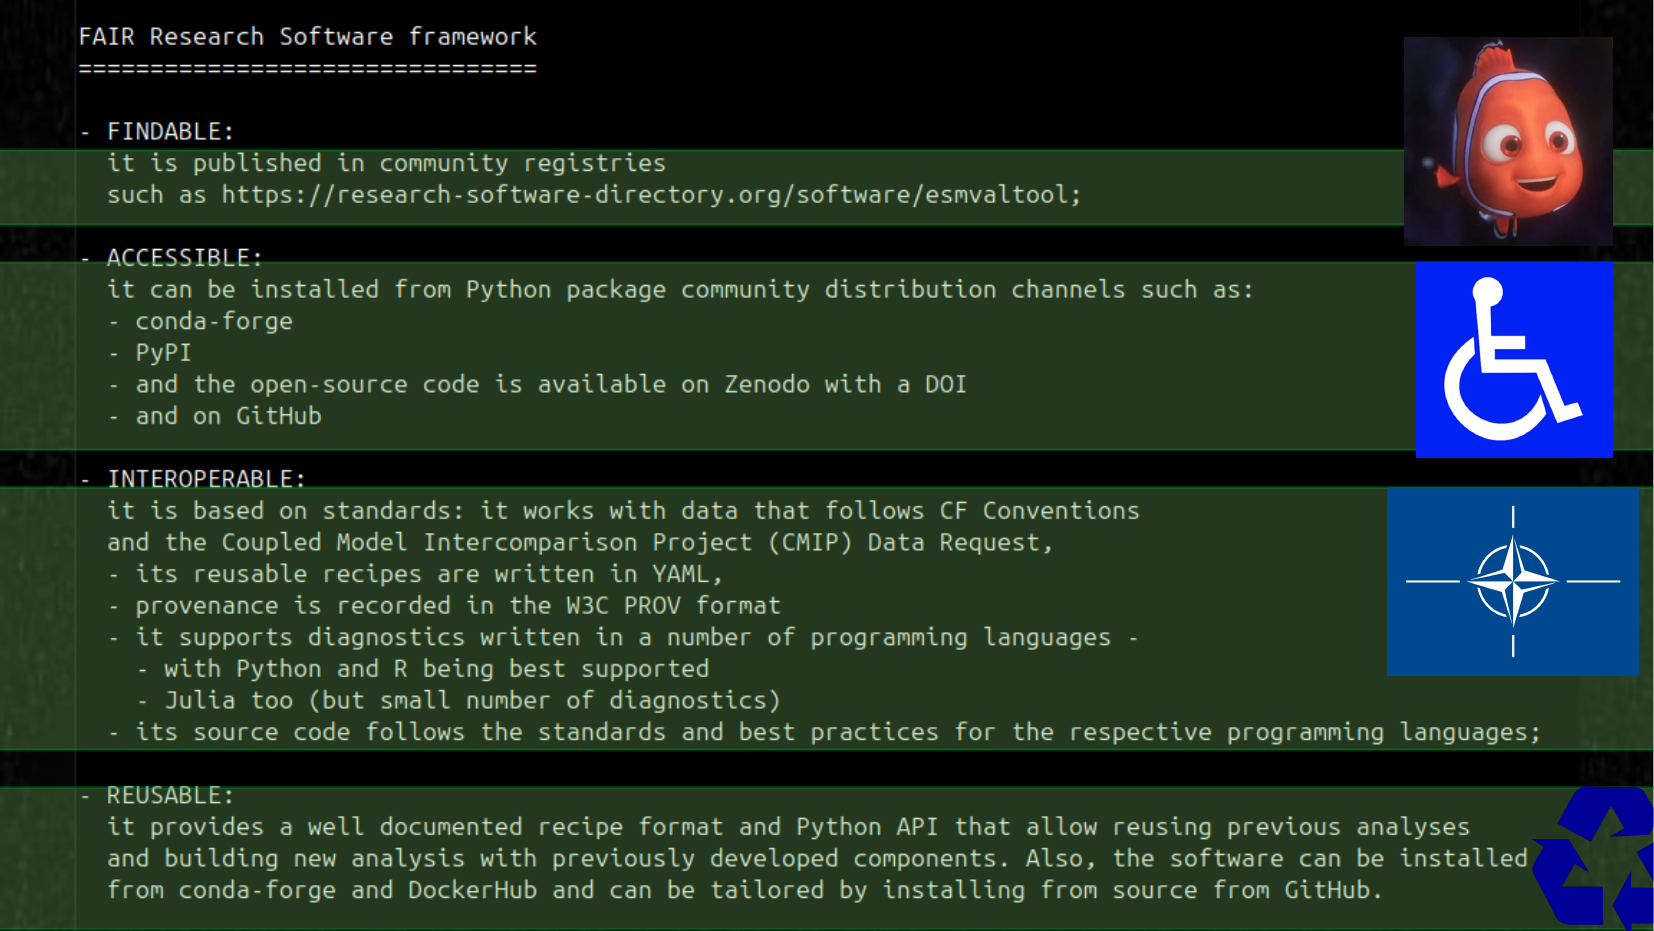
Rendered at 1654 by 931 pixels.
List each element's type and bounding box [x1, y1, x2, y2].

text_box [0, 787, 1531, 930]
text_box [1613, 150, 1654, 226]
picture [0, 0, 1654, 676]
text_box [0, 262, 1416, 450]
text_box [1613, 262, 1654, 450]
picture [0, 750, 1654, 931]
text_box [0, 487, 1654, 750]
text_box [0, 150, 1404, 226]
